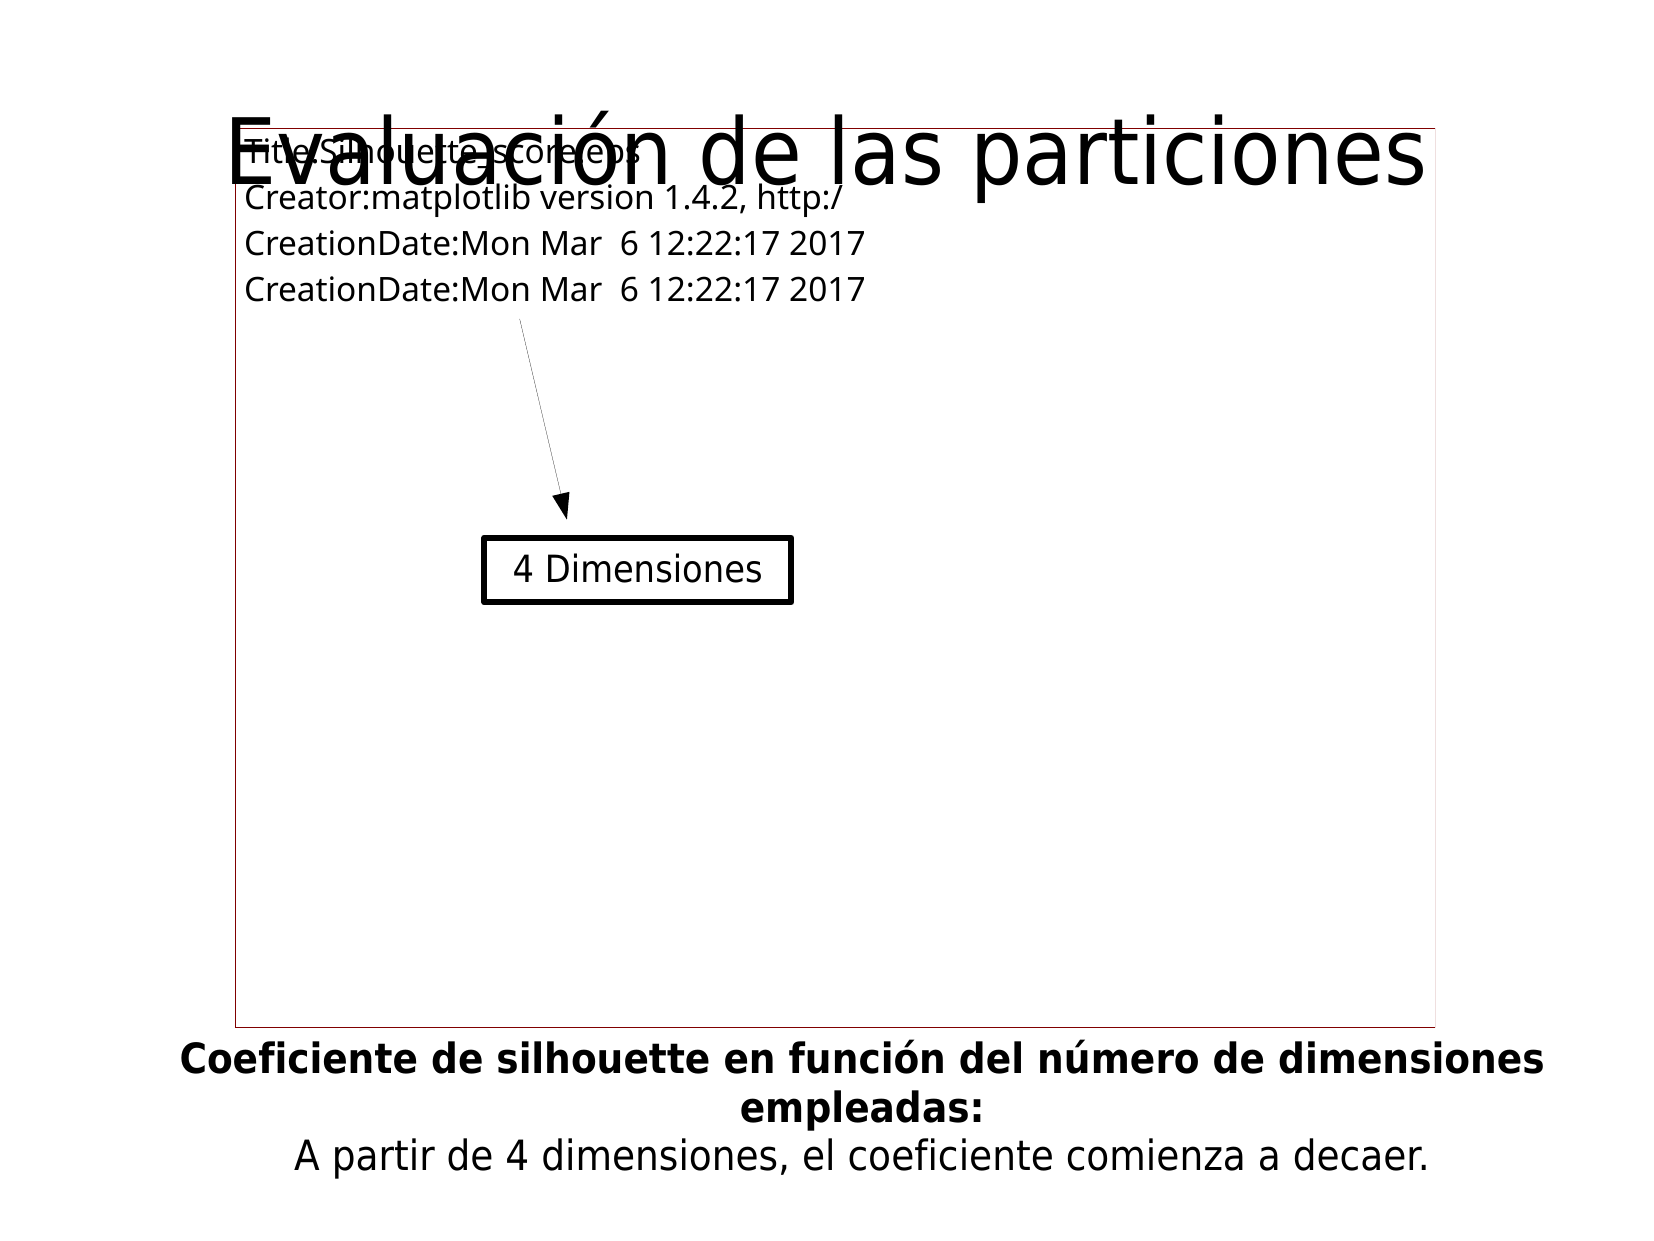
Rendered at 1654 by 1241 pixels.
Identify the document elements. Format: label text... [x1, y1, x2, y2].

picture [233, 257, 1436, 1027]
text_box 4 Dimensiones [484, 537, 792, 603]
text_box Coeficiente de silhouette en función del número de dimensiones empleadas: A partir de 4 dimensiones, el coeficiente comienza a decaer. [82, 1027, 1642, 1239]
title Evaluación de las particiones [82, 49, 1571, 257]
